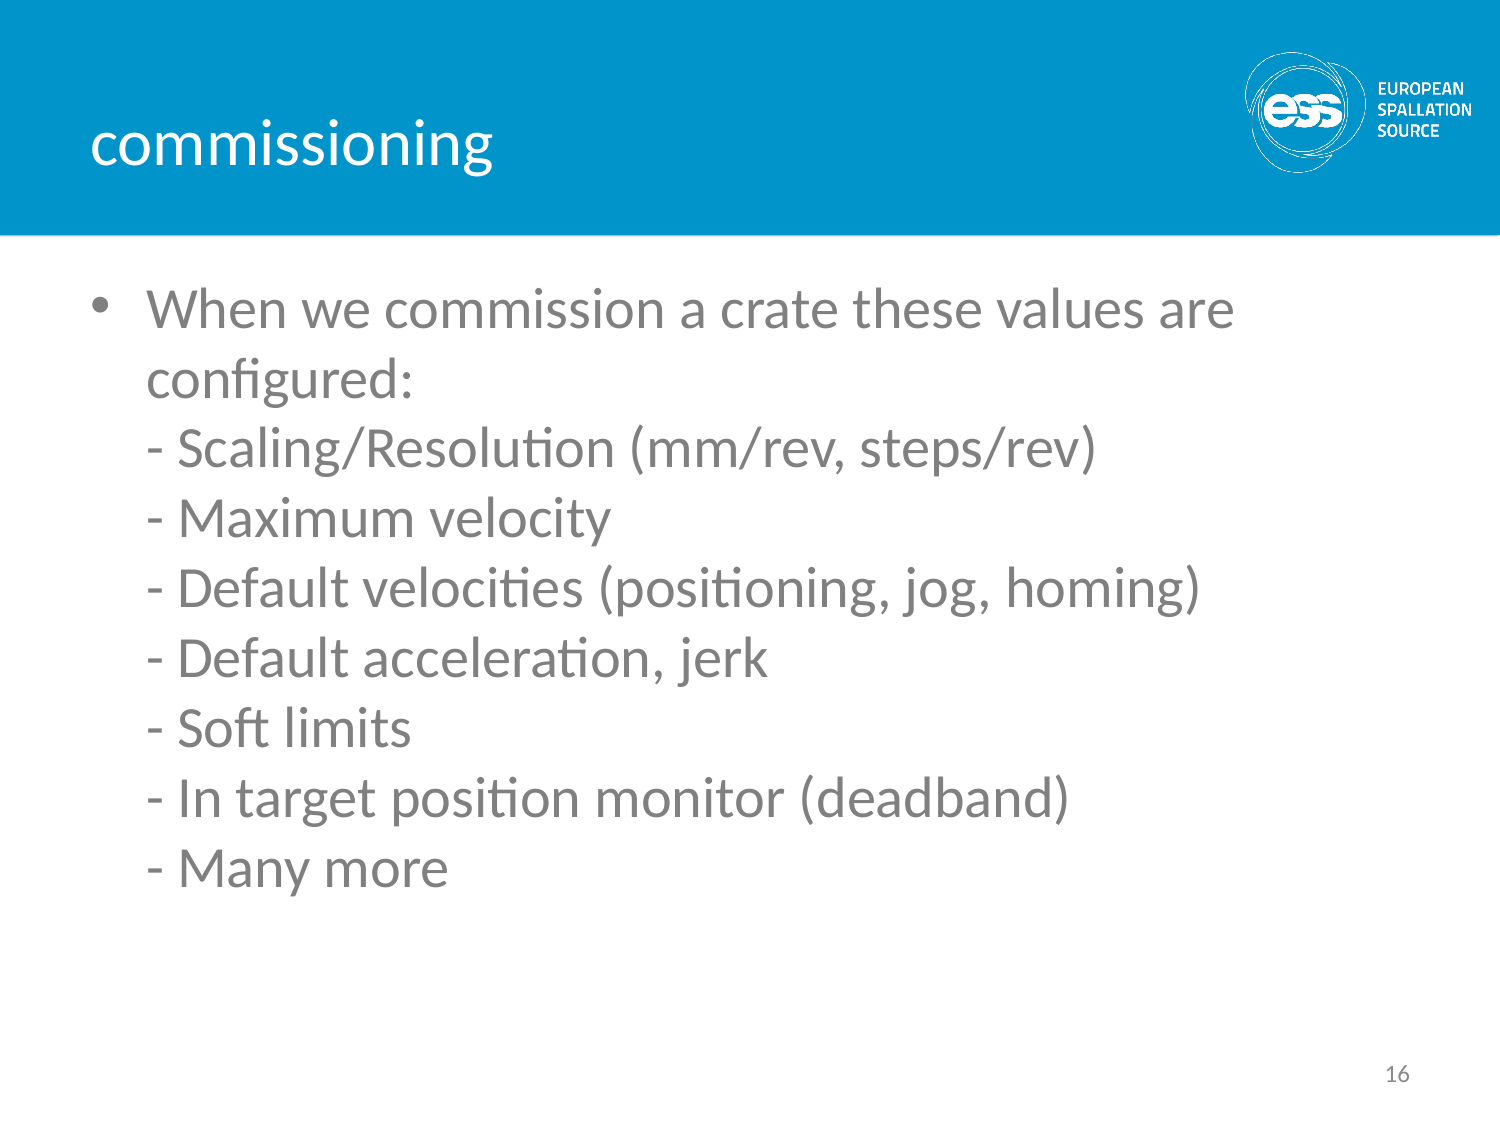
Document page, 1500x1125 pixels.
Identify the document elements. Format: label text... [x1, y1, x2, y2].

picture [1264, 94, 1342, 127]
slide_number <number> [1074, 1042, 1425, 1103]
picture [1418, 104, 1423, 115]
picture [1422, 125, 1428, 134]
picture [1389, 104, 1393, 115]
picture [1443, 86, 1450, 93]
picture [1409, 104, 1415, 115]
picture [1423, 83, 1430, 94]
picture [1432, 125, 1438, 136]
title commissioning [75, 45, 1247, 233]
picture [1454, 83, 1458, 94]
picture [1379, 83, 1385, 94]
picture [1398, 109, 1406, 115]
picture [1436, 104, 1444, 115]
list When we commission a crate these values are configured: - Scaling/Resolution (mm/rev, steps/rev) - Maximum velocity - Default velocities (positioning, jog, homing) - Default acceleration, jerk - Soft limits - In target position monitor (deadband) - Many more [75, 262, 1425, 1005]
picture [1400, 83, 1407, 94]
